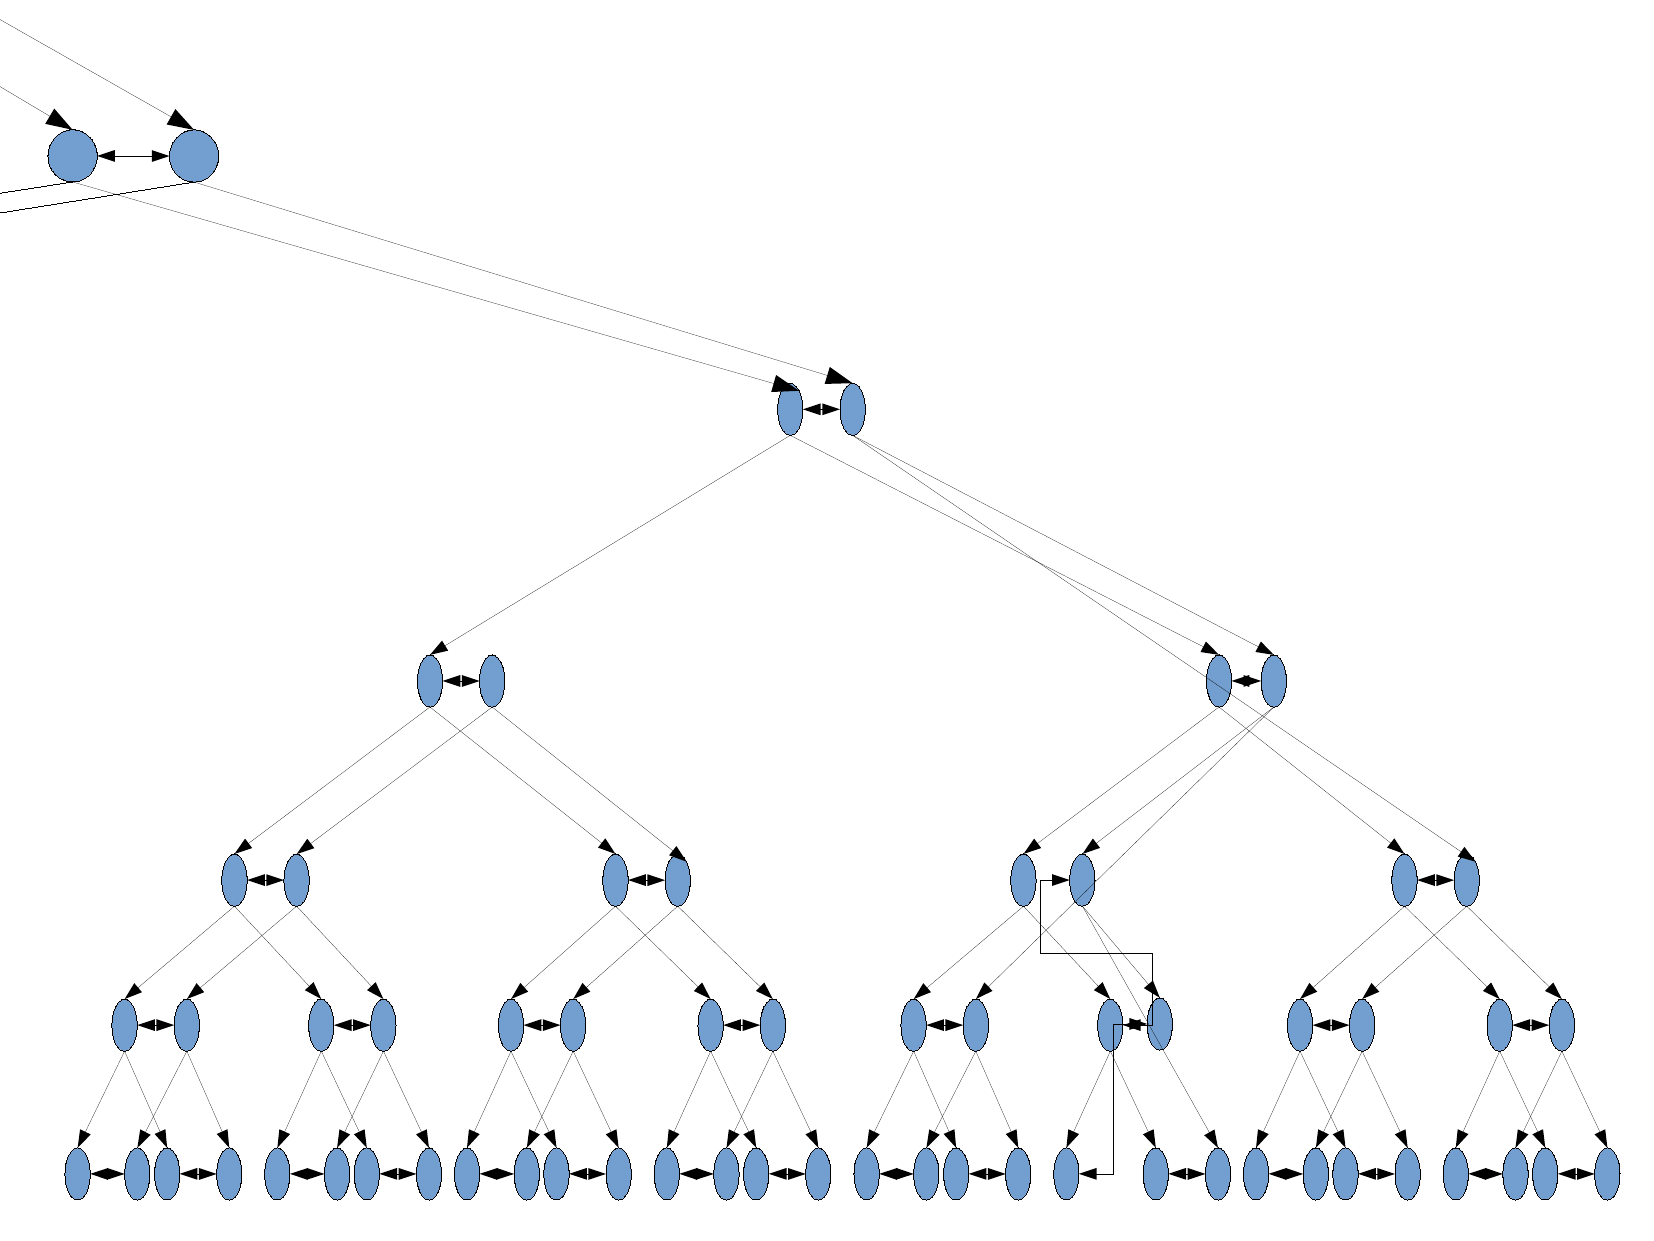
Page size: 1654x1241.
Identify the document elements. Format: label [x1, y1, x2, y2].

text_box [417, 655, 443, 707]
text_box [1391, 854, 1418, 906]
text_box [1443, 1148, 1469, 1200]
text_box [1151, 997, 1173, 1049]
text_box [1069, 854, 1096, 901]
text_box [514, 1148, 540, 1201]
text_box [1010, 854, 1037, 906]
text_box [665, 857, 691, 906]
text_box [1303, 1148, 1329, 1201]
text_box [697, 999, 724, 1052]
text_box [963, 999, 989, 1052]
text_box [1349, 999, 1375, 1052]
text_box [416, 1147, 442, 1201]
text_box [1206, 678, 1230, 707]
text_box [324, 1147, 350, 1201]
text_box [354, 1147, 380, 1200]
text_box [1205, 1148, 1231, 1201]
text_box [913, 1147, 939, 1201]
text_box [1097, 999, 1123, 1052]
text_box [264, 1147, 290, 1200]
text_box [1076, 884, 1095, 907]
text_box [47, 129, 98, 182]
text_box [602, 854, 629, 906]
text_box [1114, 1025, 1123, 1050]
text_box [64, 1147, 91, 1200]
text_box [713, 1147, 740, 1201]
text_box [853, 1147, 880, 1200]
text_box [606, 1147, 632, 1201]
text_box [1005, 1148, 1031, 1201]
text_box [1206, 655, 1232, 693]
text_box [743, 1148, 769, 1200]
text_box [1594, 1147, 1621, 1201]
text_box [943, 1148, 969, 1200]
text_box [111, 999, 138, 1052]
text_box [777, 391, 803, 435]
text_box [1395, 1147, 1421, 1201]
text_box [479, 654, 505, 707]
text_box [1243, 1147, 1269, 1200]
text_box [1261, 654, 1287, 708]
text_box [370, 999, 397, 1052]
text_box [1502, 1147, 1529, 1201]
text_box [1147, 1026, 1162, 1051]
text_box [169, 129, 219, 182]
text_box [174, 999, 200, 1052]
text_box [154, 1148, 180, 1200]
text_box [840, 383, 866, 436]
text_box [1287, 999, 1313, 1051]
text_box [654, 1147, 680, 1200]
text_box [560, 999, 586, 1052]
text_box [308, 999, 334, 1052]
text_box [124, 1147, 150, 1201]
text_box [1332, 1147, 1359, 1200]
text_box [216, 1147, 242, 1201]
text_box [543, 1147, 570, 1200]
text_box [1549, 999, 1575, 1051]
text_box [221, 854, 248, 906]
text_box [900, 999, 927, 1052]
text_box [1454, 858, 1480, 906]
text_box [760, 999, 786, 1051]
text_box [790, 383, 799, 390]
text_box [1143, 1147, 1169, 1200]
text_box [283, 854, 310, 906]
text_box [1487, 999, 1513, 1052]
text_box [454, 1147, 480, 1200]
text_box [805, 1147, 831, 1201]
text_box [1532, 1148, 1558, 1200]
text_box [1053, 1147, 1079, 1200]
text_box [1147, 1003, 1152, 1025]
text_box [498, 999, 524, 1051]
